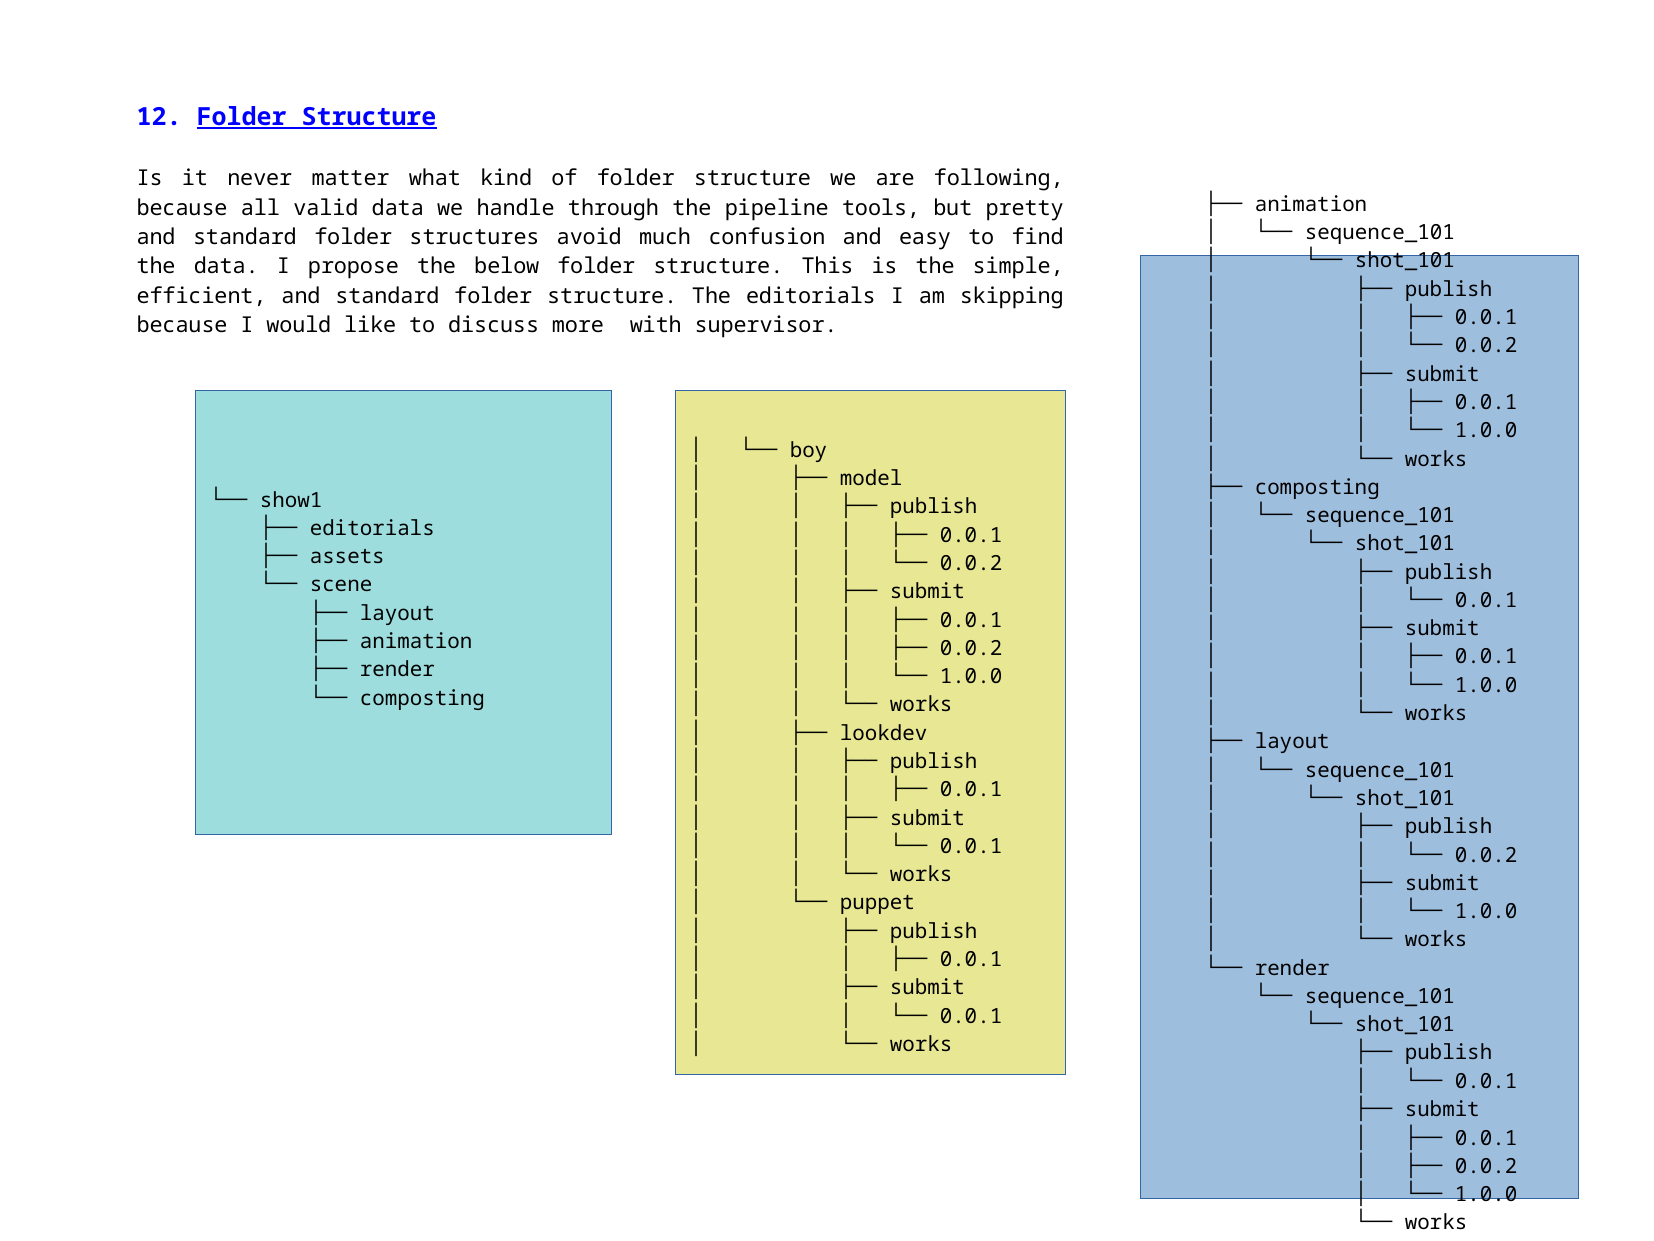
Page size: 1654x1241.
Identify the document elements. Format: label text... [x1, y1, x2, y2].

text_box ├── animation │ └── sequence_101 │ └── shot_101 │ ├── publish │ │ ├── 0.0.1 │ │ └── 0.0.2 │ ├── submit │ │ ├── 0.0.1 │ │ └── 1.0.0 │ └── works ├── composting │ └── sequence_101 │ └── shot_101 │ ├── publish │ │ └── 0.0.1 │ ├── submit │ │ ├── 0.0.1 │ │ └── 1.0.0 │ └── works ├── layout │ └── sequence_101 │ └── shot_101 │ ├── publish │ │ └── 0.0.2 │ ├── submit │ │ └── 1.0.0 │ └── works └── render └── sequence_101 └── shot_101 ├── publish │ └── 0.0.1 ├── submit │ ├── 0.0.1 │ ├── 0.0.2 │ └── 1.0.0 └── works [1140, 255, 1579, 1199]
text_box │ └── boy │ ├── model │ │ ├── publish │ │ │ ├── 0.0.1 │ │ │ └── 0.0.2 │ │ ├── submit │ │ │ ├── 0.0.1 │ │ │ ├── 0.0.2 │ │ │ └── 1.0.0 │ │ └── works │ ├── lookdev │ │ ├── publish │ │ │ ├── 0.0.1 │ │ ├── submit │ │ │ └── 0.0.1 │ │ └── works │ └── puppet │ ├── publish │ │ ├── 0.0.1 │ ├── submit │ │ └── 0.0.1 │ └── works [675, 390, 1066, 1075]
text_box └── show1 ├── editorials ├── assets └── scene ├── layout ├── animation ├── render └── composting [195, 390, 612, 835]
text_box 12. Folder Structure Is it never matter what kind of folder structure we are following, because all valid data we handle through the pipeline tools, but pretty and standard folder structures avoid much confusion and easy to find the data. I propose the below folder structure. This is the simple, efficient, and standard folder structure. The editorials I am skipping because I would like to discuss more with supervisor. [121, 91, 1081, 331]
